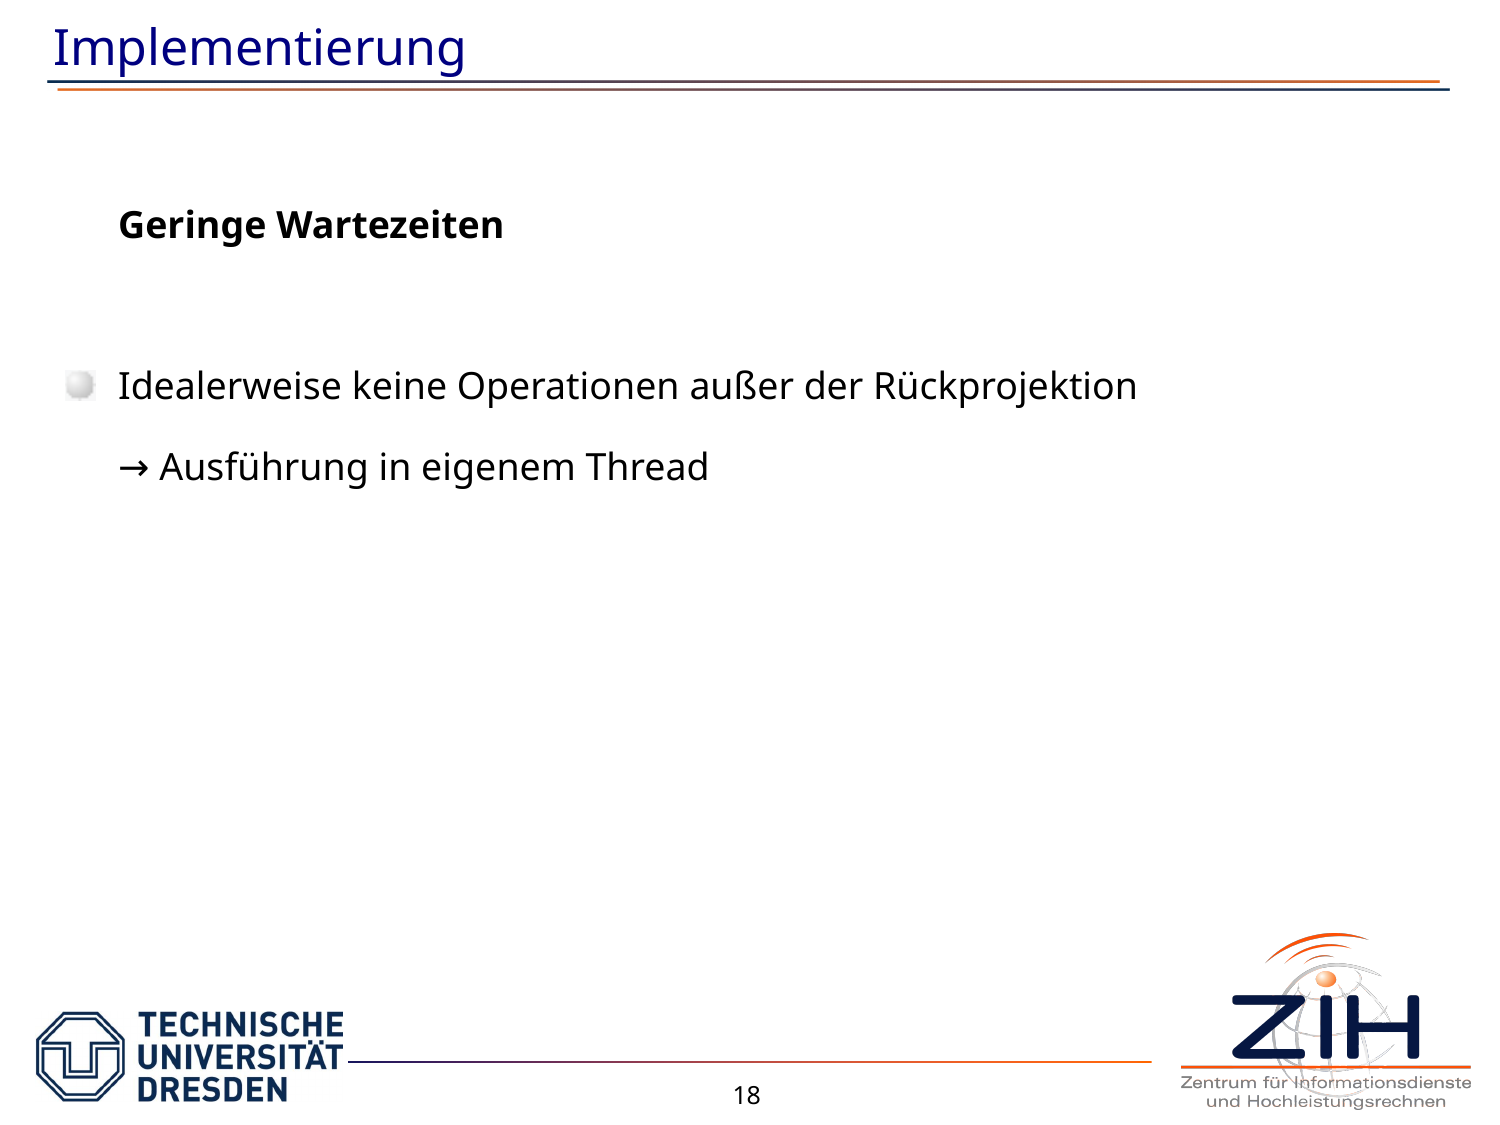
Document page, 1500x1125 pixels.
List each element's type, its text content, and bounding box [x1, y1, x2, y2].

list Geringe Wartezeiten Idealerweise keine Operationen außer der Rückprojektion → Ausführung in eigenem Thread [29, 118, 1418, 771]
title Implementierung [53, 12, 1453, 81]
picture [47, 80, 1450, 91]
picture [35, 1011, 343, 1102]
picture [1181, 933, 1471, 1110]
